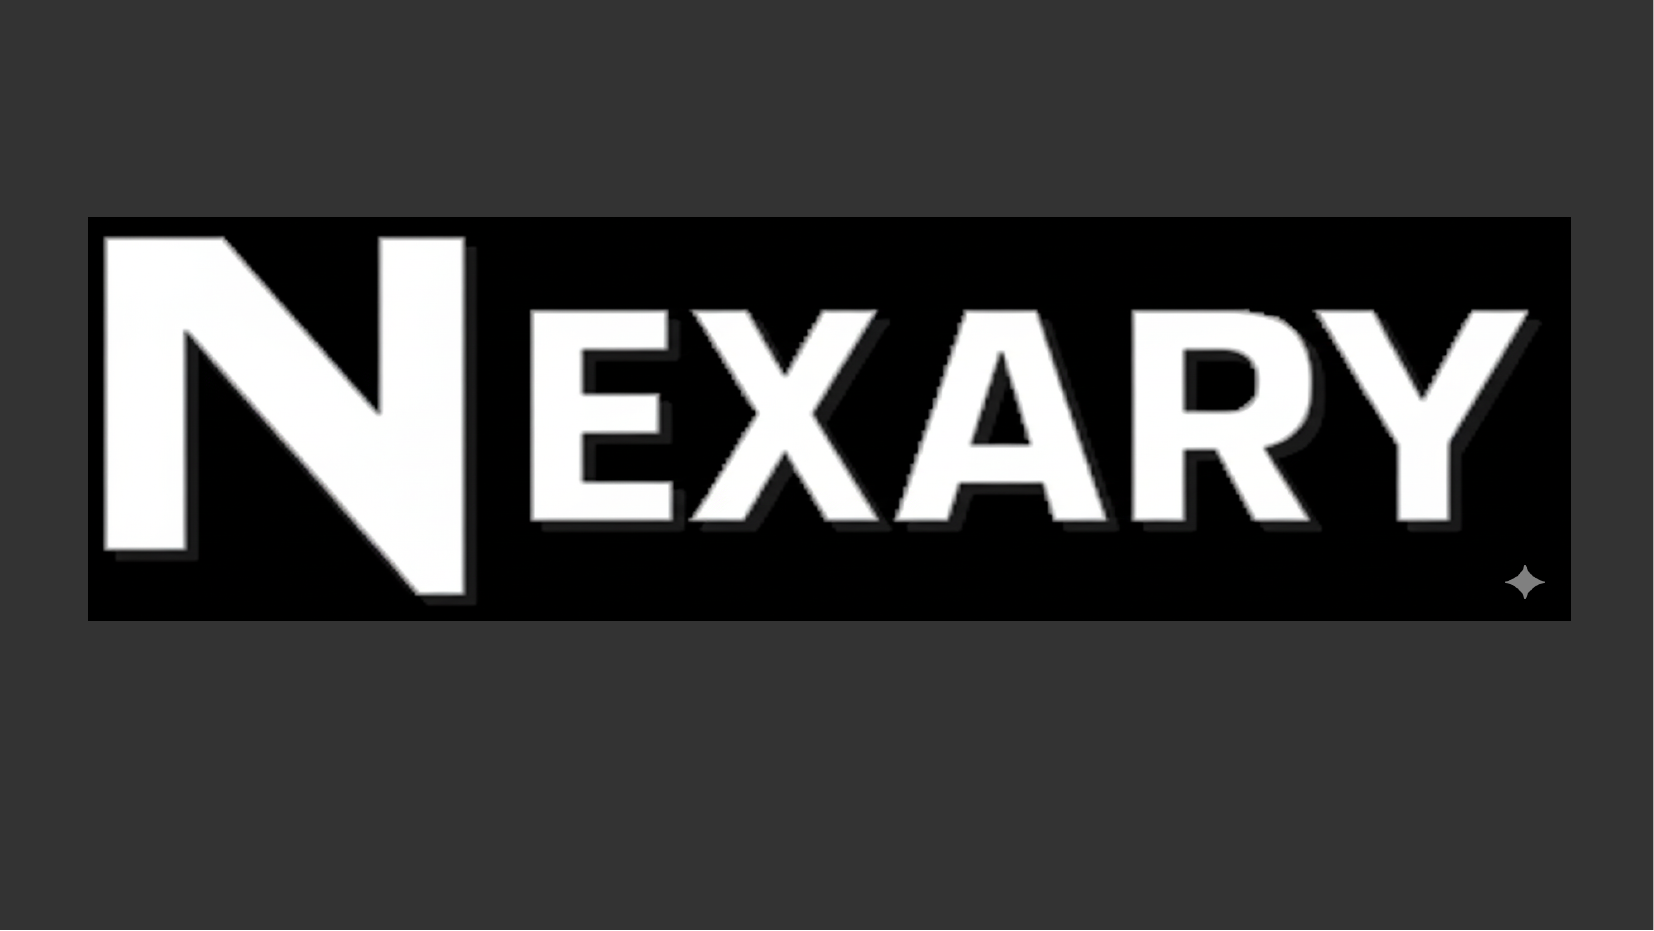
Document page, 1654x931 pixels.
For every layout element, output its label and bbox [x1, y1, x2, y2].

picture [88, 217, 1571, 621]
